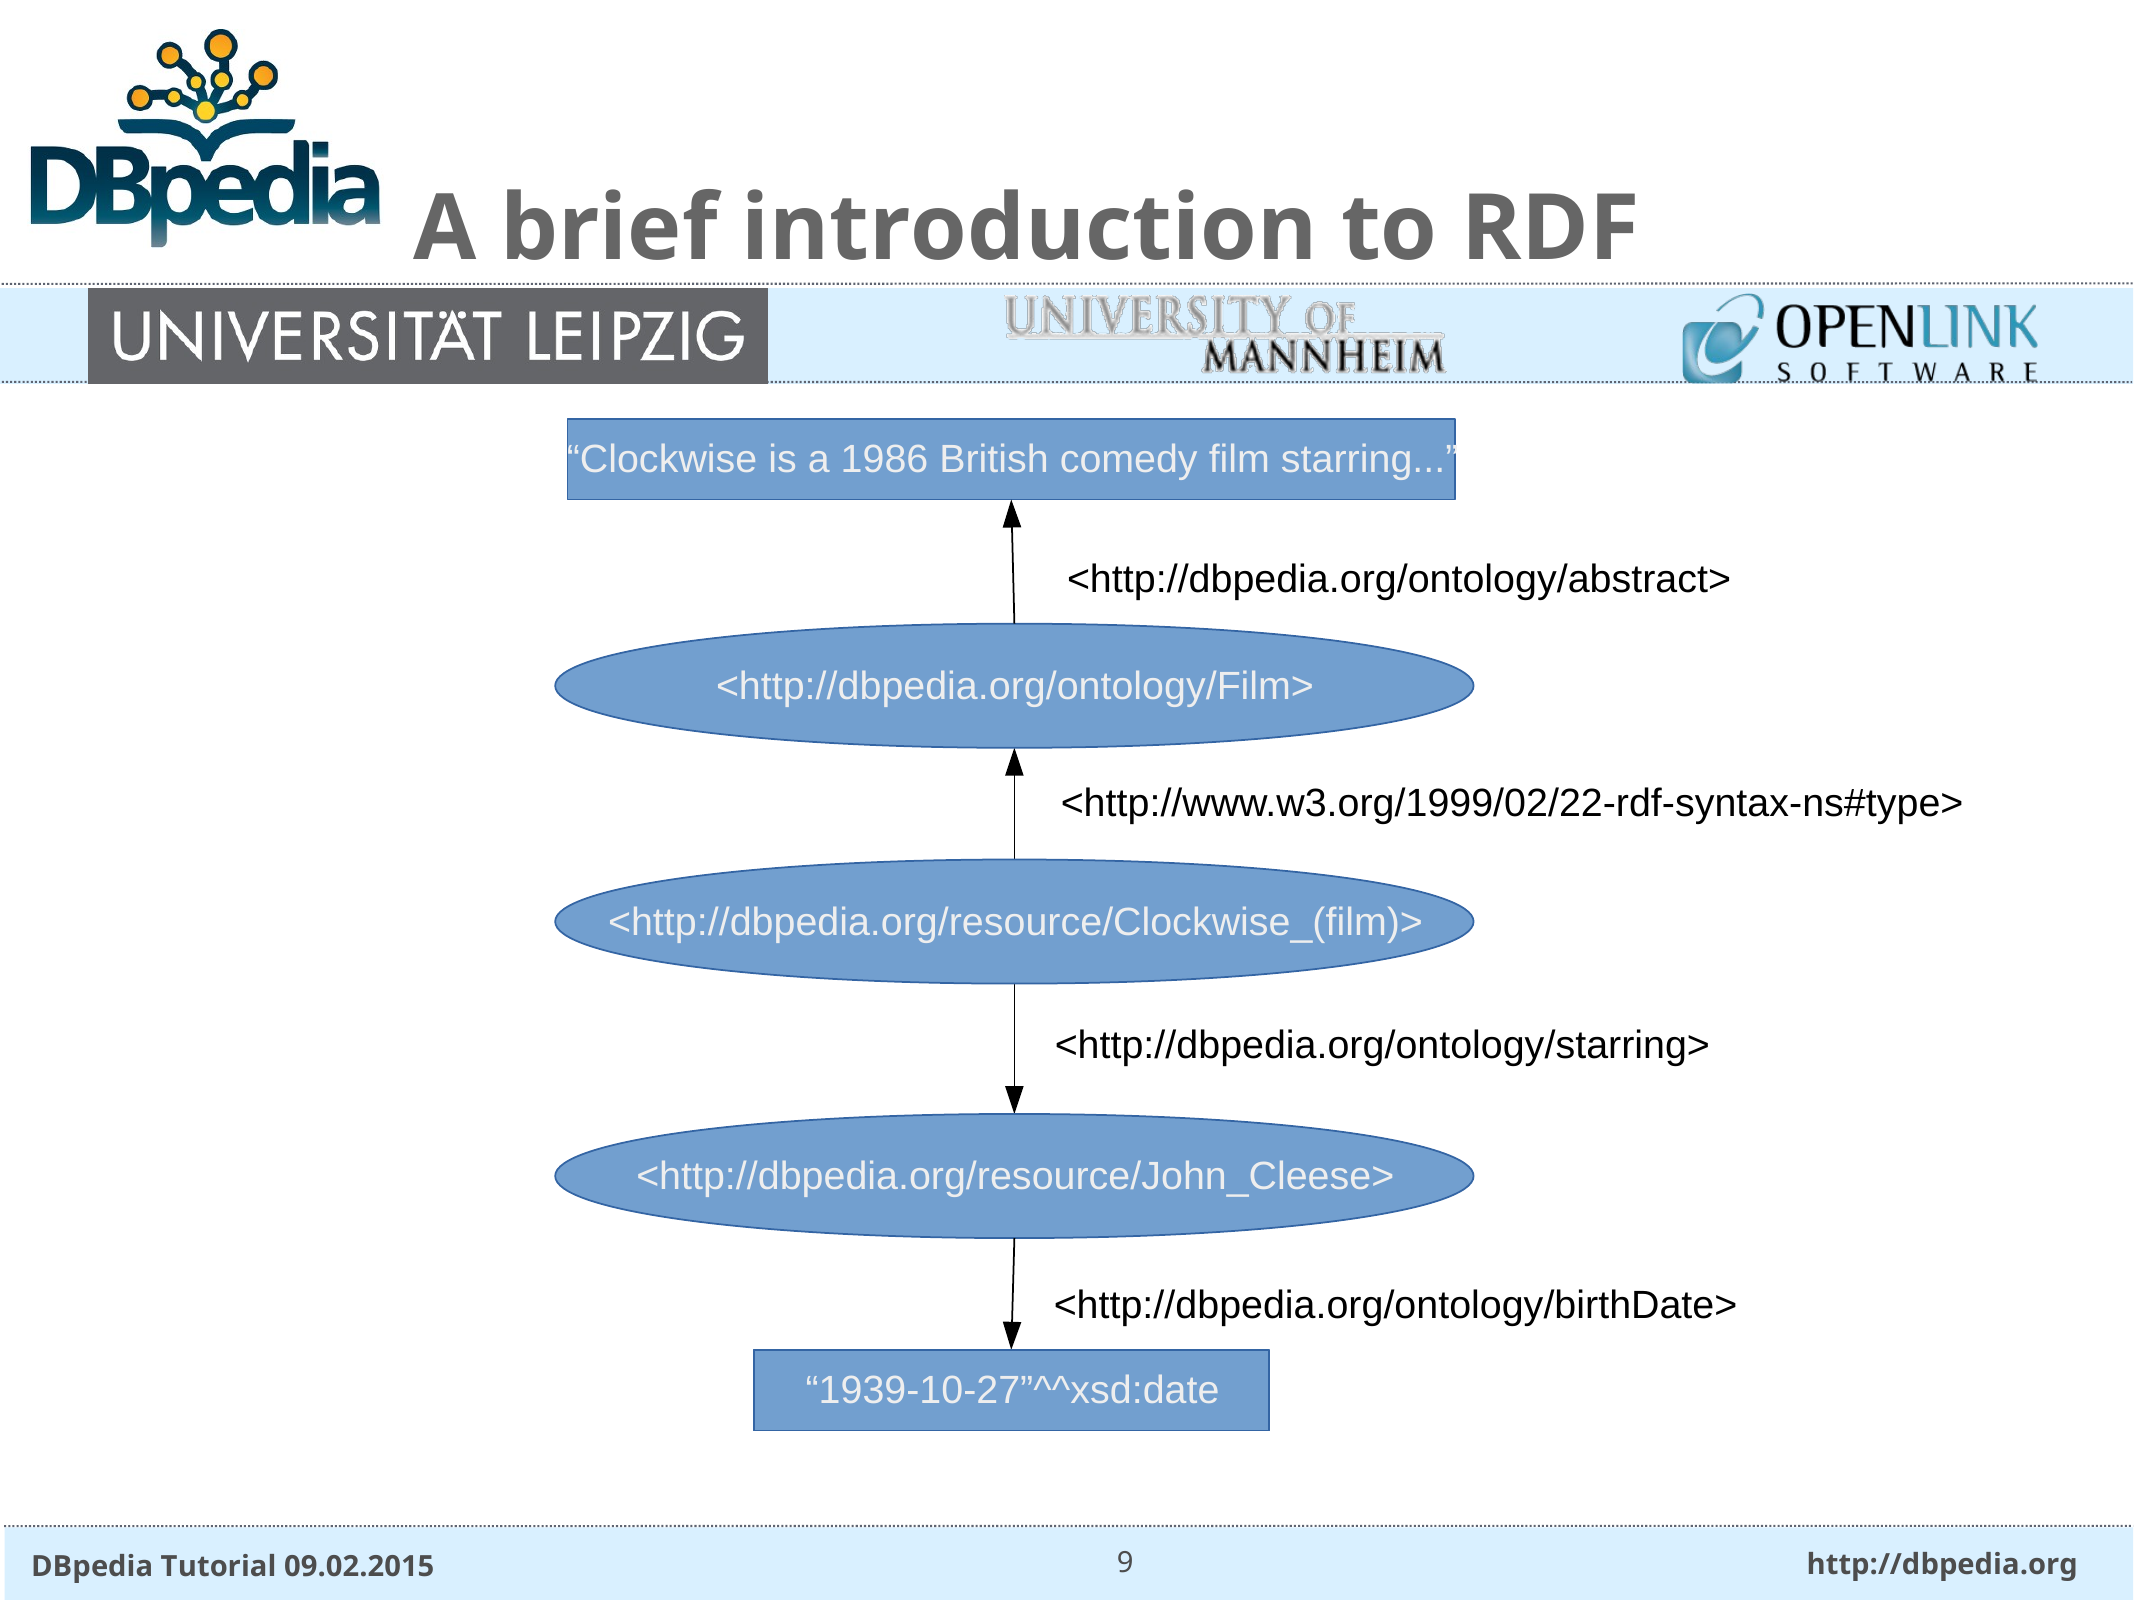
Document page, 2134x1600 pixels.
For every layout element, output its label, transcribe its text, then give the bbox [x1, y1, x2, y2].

title A brief introduction to RDF [413, 93, 2097, 278]
picture [88, 262, 2134, 1568]
picture [27, 29, 384, 250]
